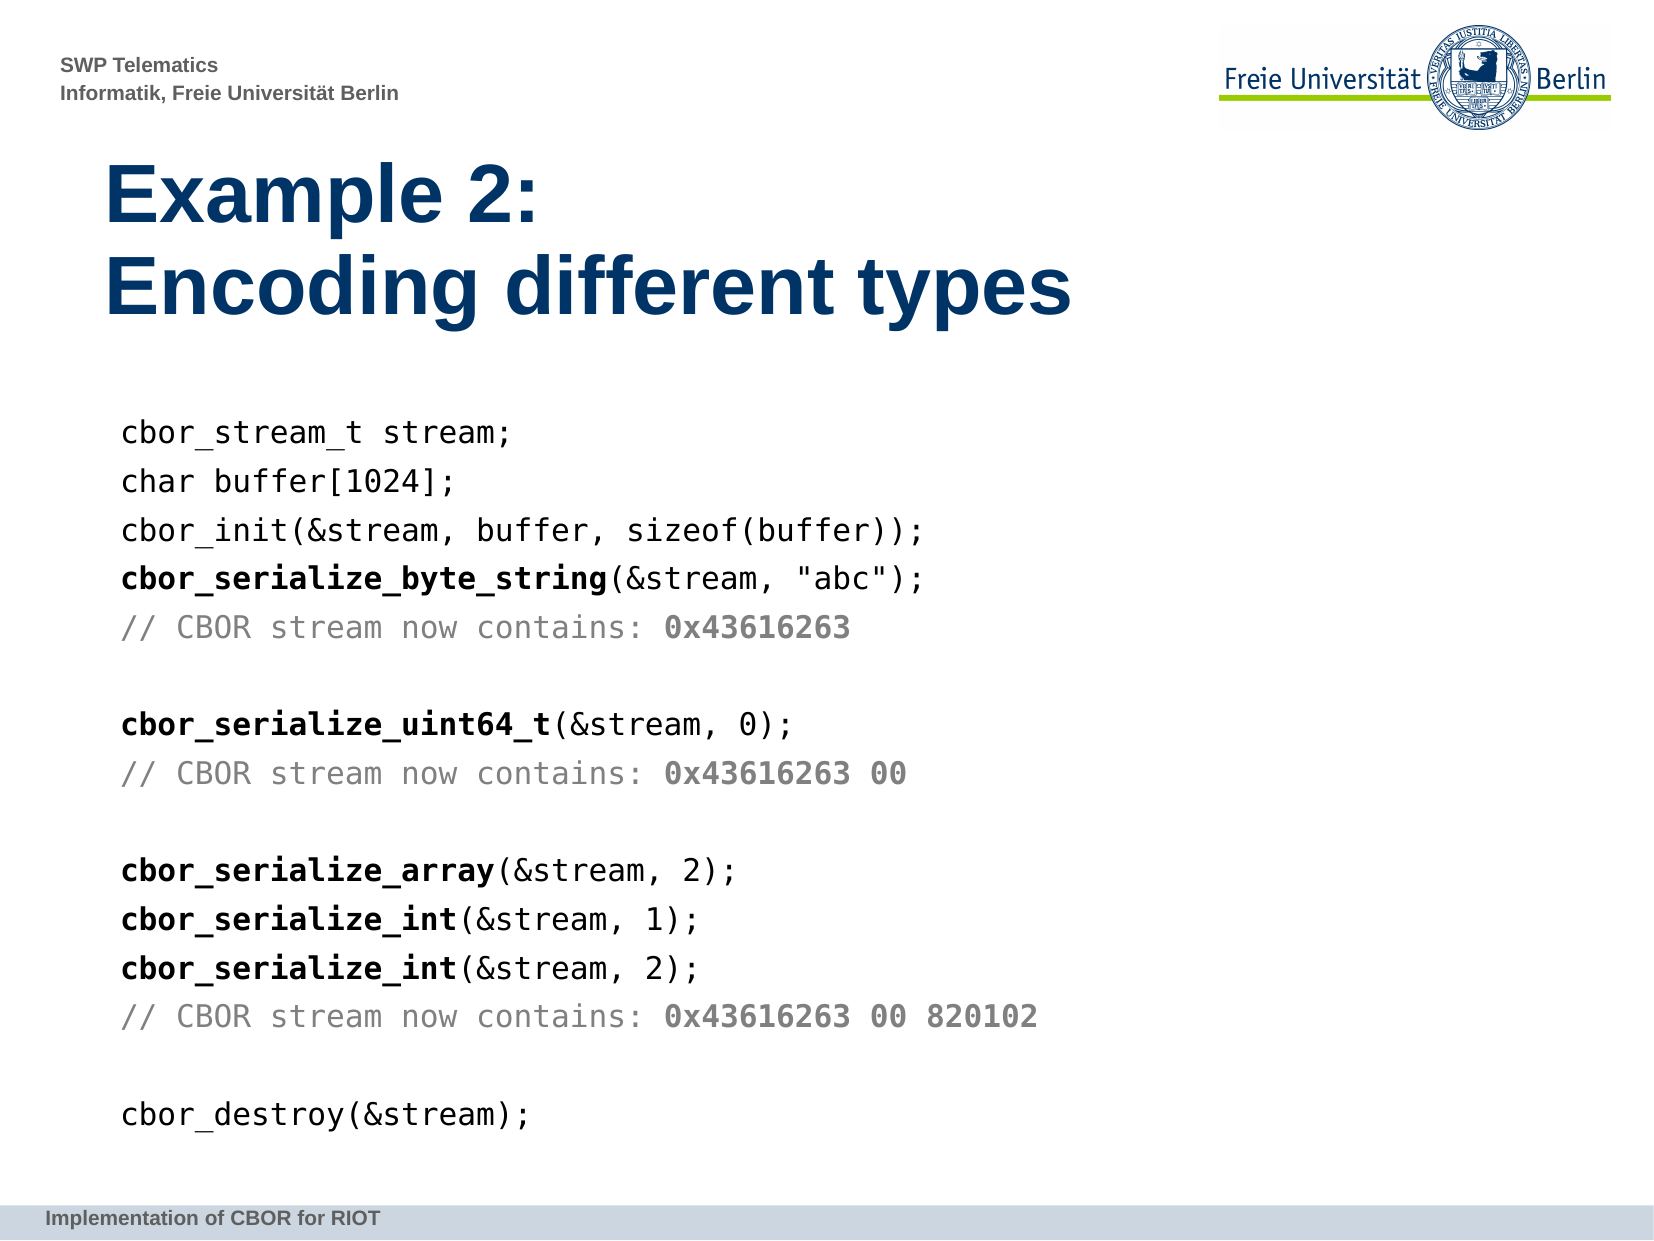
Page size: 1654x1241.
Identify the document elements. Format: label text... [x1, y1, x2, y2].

title Example 2: Encoding different types [45, 147, 1609, 333]
picture [1219, 25, 1611, 130]
list cbor_stream_t stream; char buffer[1024]; cbor_init(&stream, buffer, sizeof(buffer)); cbor_serialize_byte_string(&stream, "abc"); // CBOR stream now contains: 0x43616263 cbor_serialize_uint64_t(&stream, 0); // CBOR stream now contains: 0x43616263 00 cbor_serialize_array(&stream, 2); cbor_serialize_int(&stream, 1); cbor_serialize_int(&stream, 2); // CBOR stream now contains: 0x43616263 00 820102 cbor_destroy(&stream); [120, 366, 1654, 1141]
